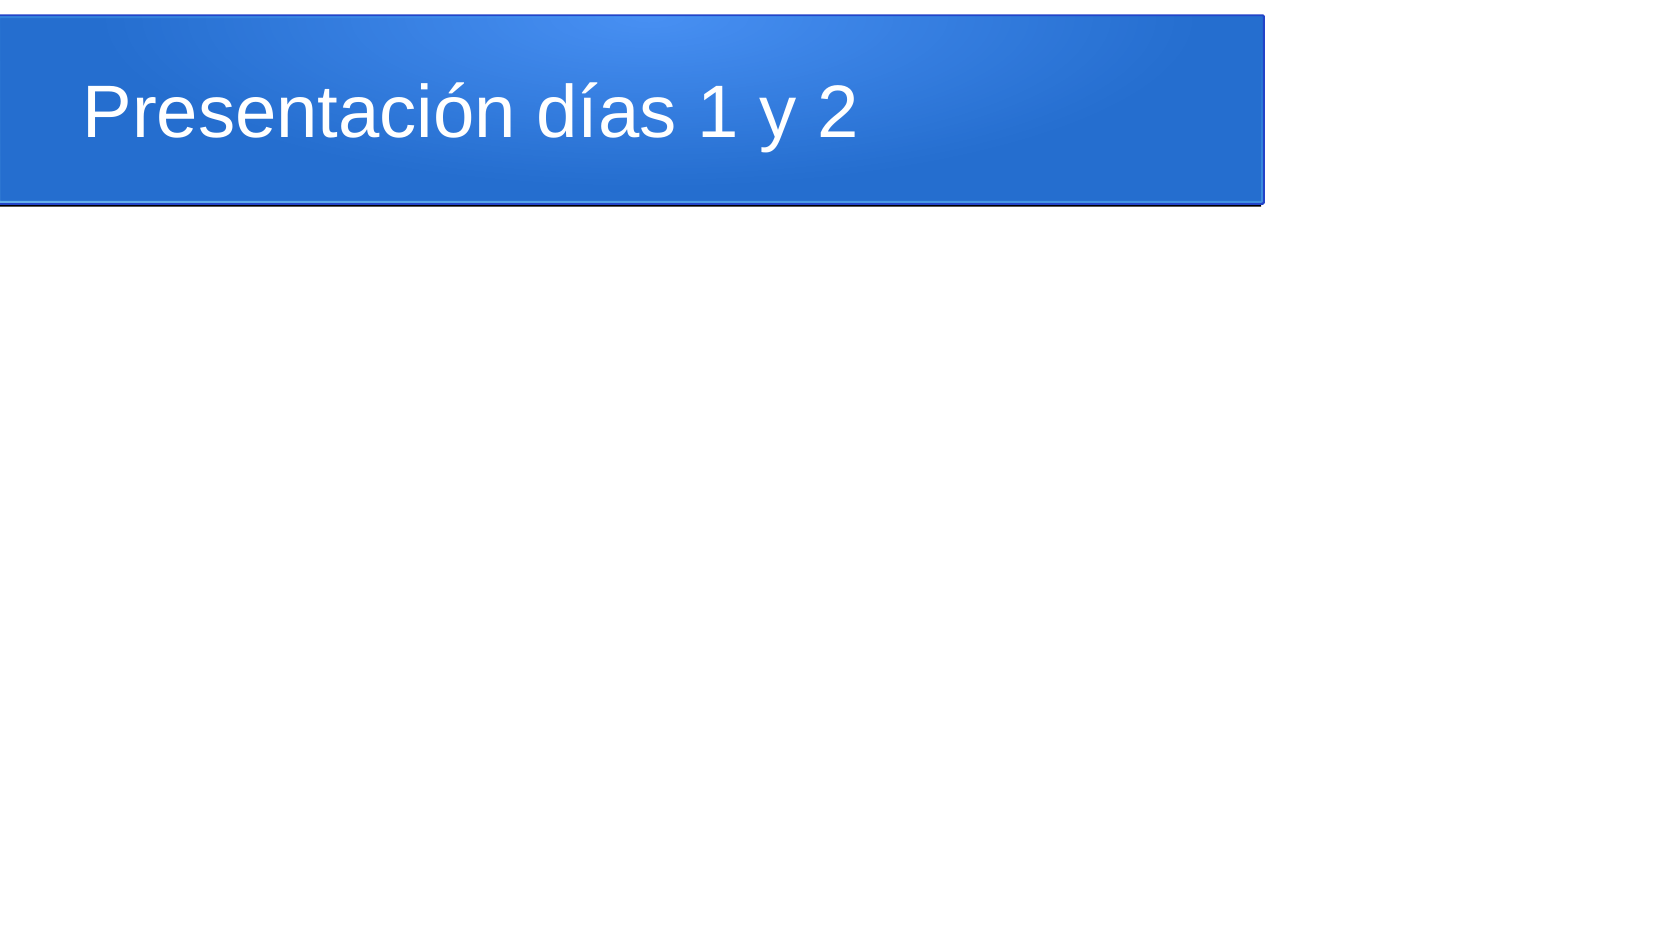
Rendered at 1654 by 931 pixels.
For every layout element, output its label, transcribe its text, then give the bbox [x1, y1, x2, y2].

title Presentación días 1 y 2 [82, 35, 1235, 189]
